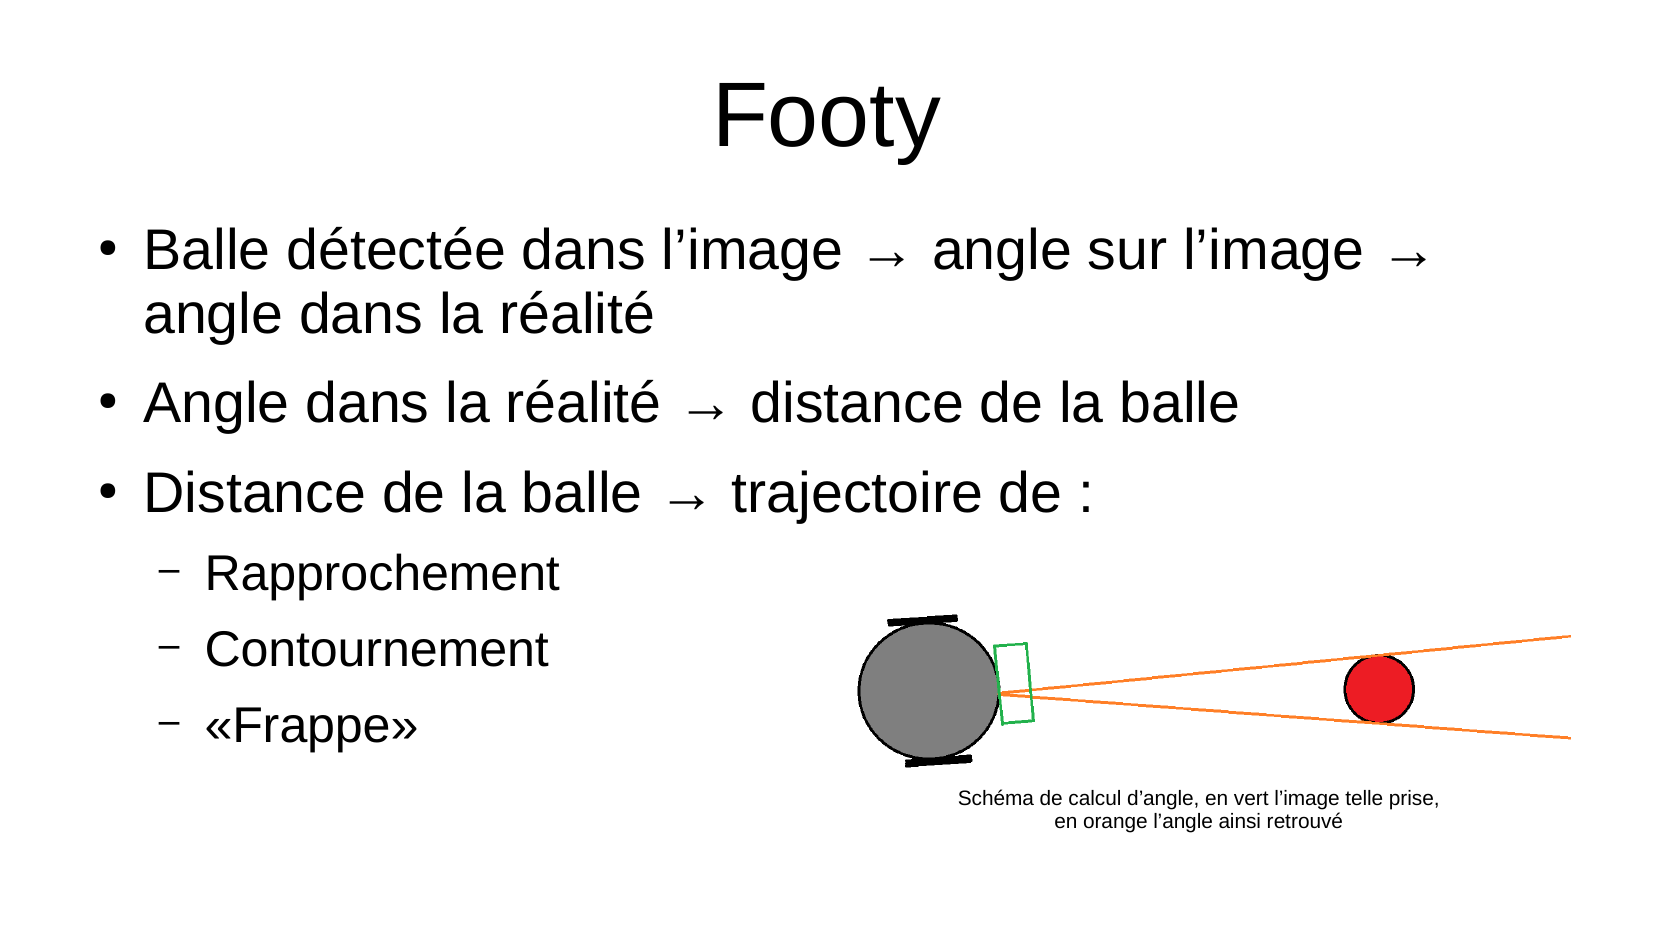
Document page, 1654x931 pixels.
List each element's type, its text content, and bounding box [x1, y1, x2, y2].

picture [767, 571, 1571, 804]
list Balle détectée dans l’image → angle sur l’image → angle dans la réalité Angle dans la réalité → distance de la balle Distance de la balle → trajectoire de : Rapprochement Contournement «Frappe» [82, 217, 1571, 758]
text_box Schéma de calcul d’angle, en vert l’image telle prise, en orange l’angle ainsi retrouvé [933, 779, 1465, 879]
title Footy [82, 37, 1571, 193]
